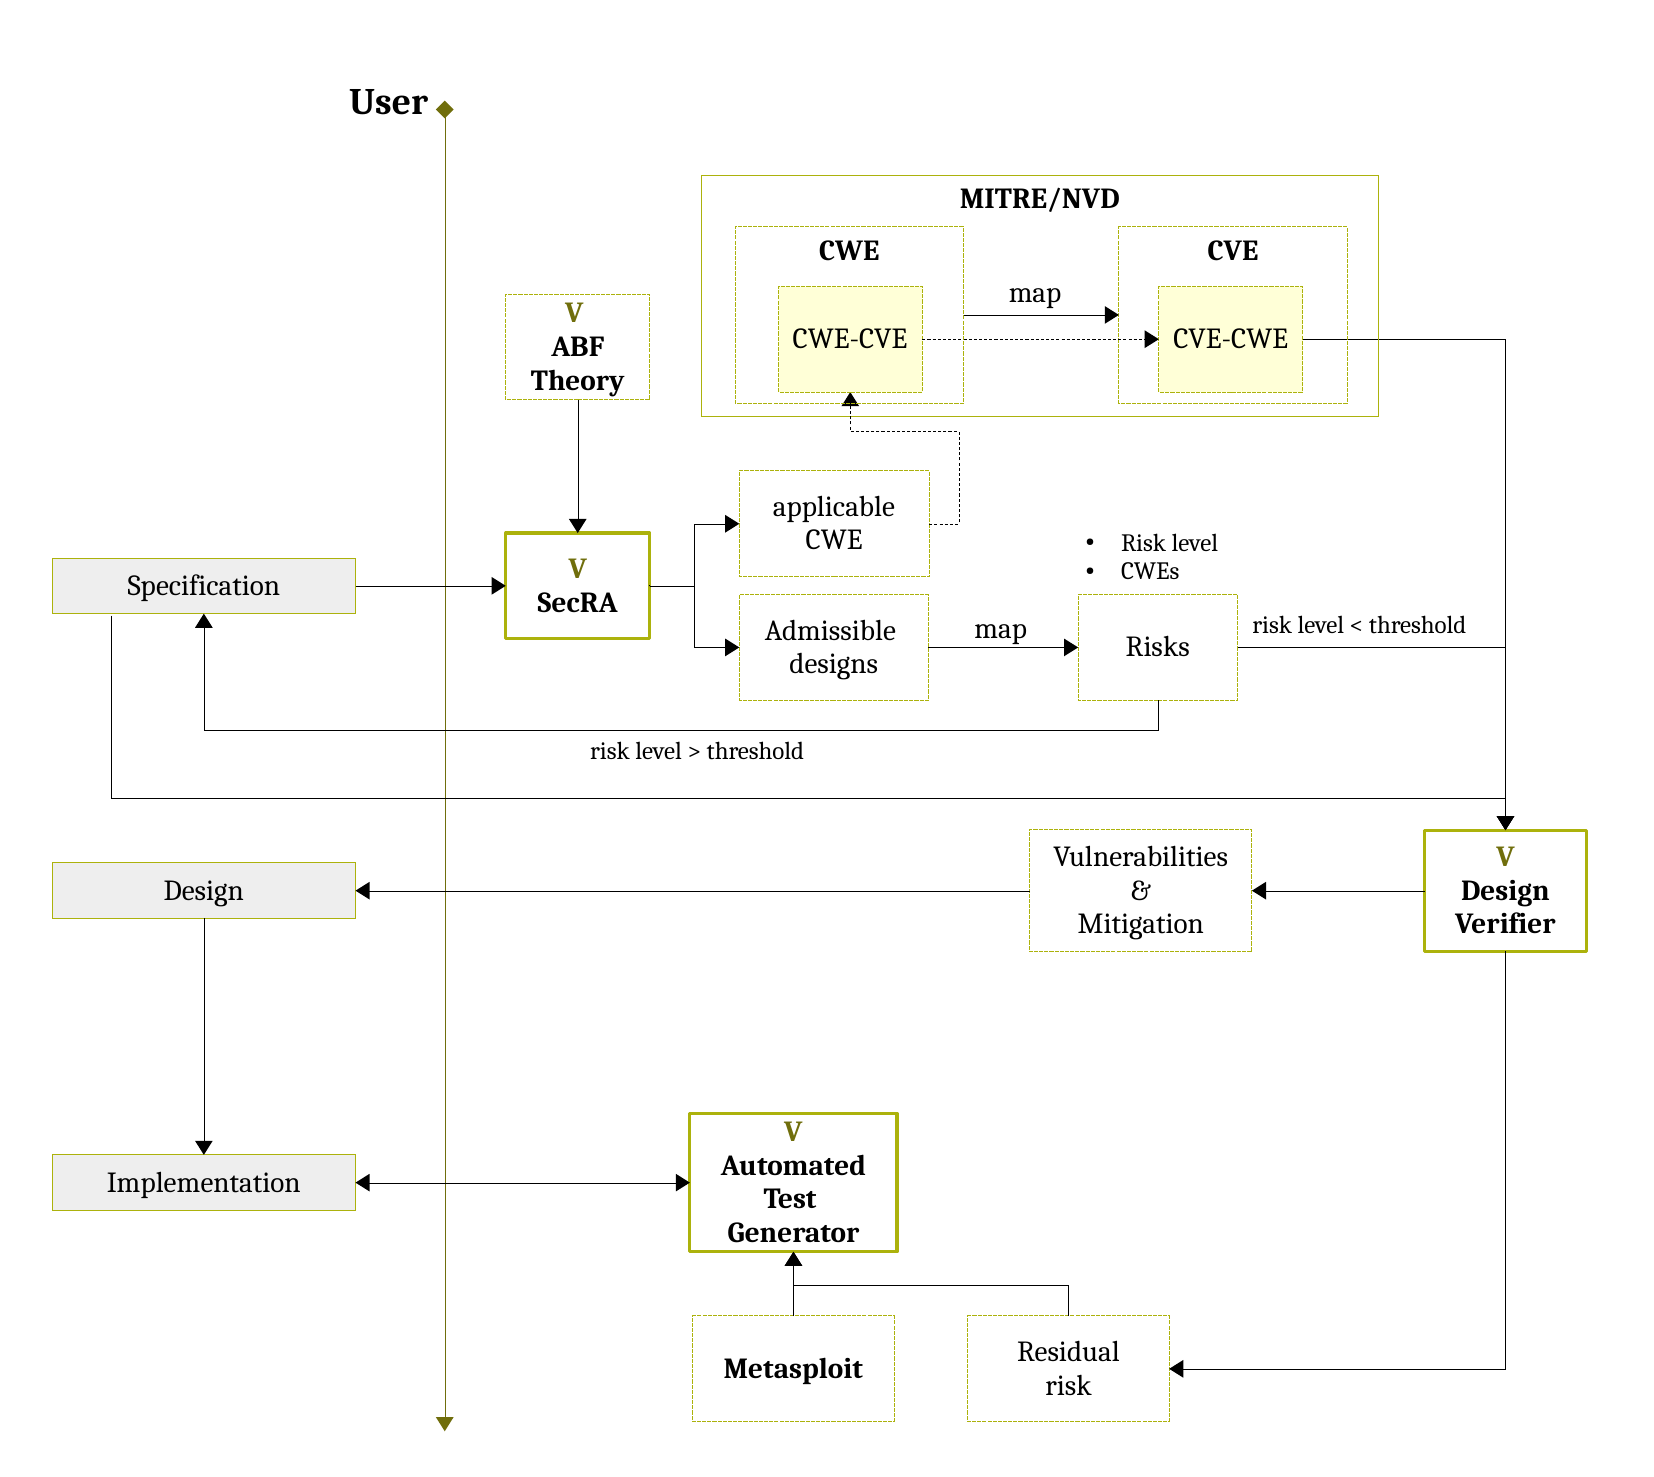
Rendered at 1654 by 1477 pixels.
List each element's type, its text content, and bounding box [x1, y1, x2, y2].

text_box Specification [52, 558, 356, 614]
text_box V ABF Theory [505, 294, 650, 400]
text_box risk level < threshold [1237, 603, 1492, 648]
text_box V SecRA [505, 532, 650, 639]
text_box Metasploit [692, 1315, 895, 1422]
text_box CVE [1118, 226, 1348, 404]
text_box Risk level CWEs [1070, 521, 1238, 595]
text_box V Design Verifier [1424, 830, 1587, 952]
text_box CWE [735, 226, 964, 404]
text_box applicable CWE [739, 470, 930, 577]
text_box Risks [1078, 595, 1238, 701]
text_box map [993, 316, 1083, 324]
text_box risk level > threshold [575, 729, 829, 774]
text_box Admissible designs [739, 594, 929, 701]
text_box Implementation [52, 1154, 356, 1211]
text_box CWE-CVE [778, 286, 923, 393]
text_box MITRE/NVD [701, 175, 1379, 417]
text_box V Automated Test Generator [689, 1113, 898, 1252]
text_box map [993, 268, 1083, 315]
text_box map [959, 604, 1049, 660]
text_box User [328, 73, 449, 133]
text_box Residual risk [967, 1315, 1170, 1422]
text_box Vulnerabilities & Mitigation [1029, 829, 1252, 952]
text_box Design [52, 862, 356, 919]
